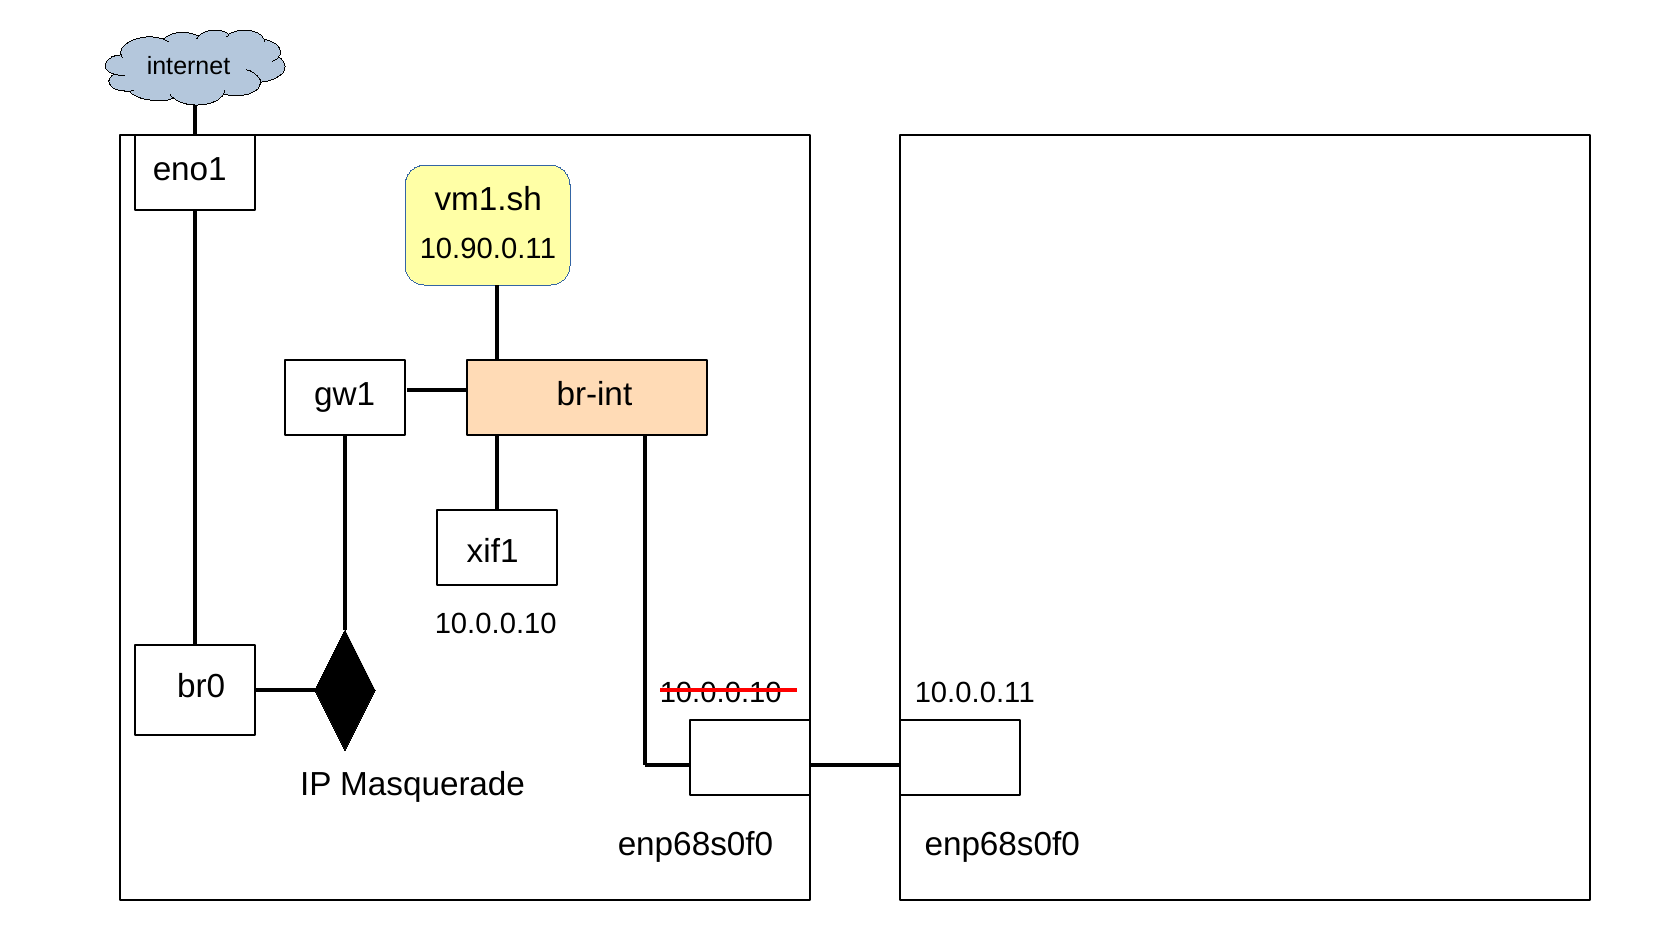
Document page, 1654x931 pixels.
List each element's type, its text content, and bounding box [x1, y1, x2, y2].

text_box 10.0.0.10 [420, 600, 572, 652]
text_box enp68s0f0 [603, 818, 789, 871]
text_box [120, 135, 811, 901]
text_box 10.0.0.11 [900, 668, 1050, 721]
text_box gw1 [299, 368, 391, 421]
text_box IP Masquerade [285, 758, 541, 811]
text_box eno1 [138, 143, 242, 196]
text_box 10.0.0.10 [645, 668, 797, 721]
text_box enp68s0f0 [909, 818, 1096, 871]
text_box vm1.sh [419, 173, 557, 225]
text_box internet [105, 30, 286, 106]
text_box br0 [162, 660, 241, 712]
text_box br-int [541, 368, 648, 421]
text_box 10.90.0.11 [405, 225, 572, 277]
text_box xif1 [451, 525, 543, 577]
text_box [900, 135, 1591, 901]
